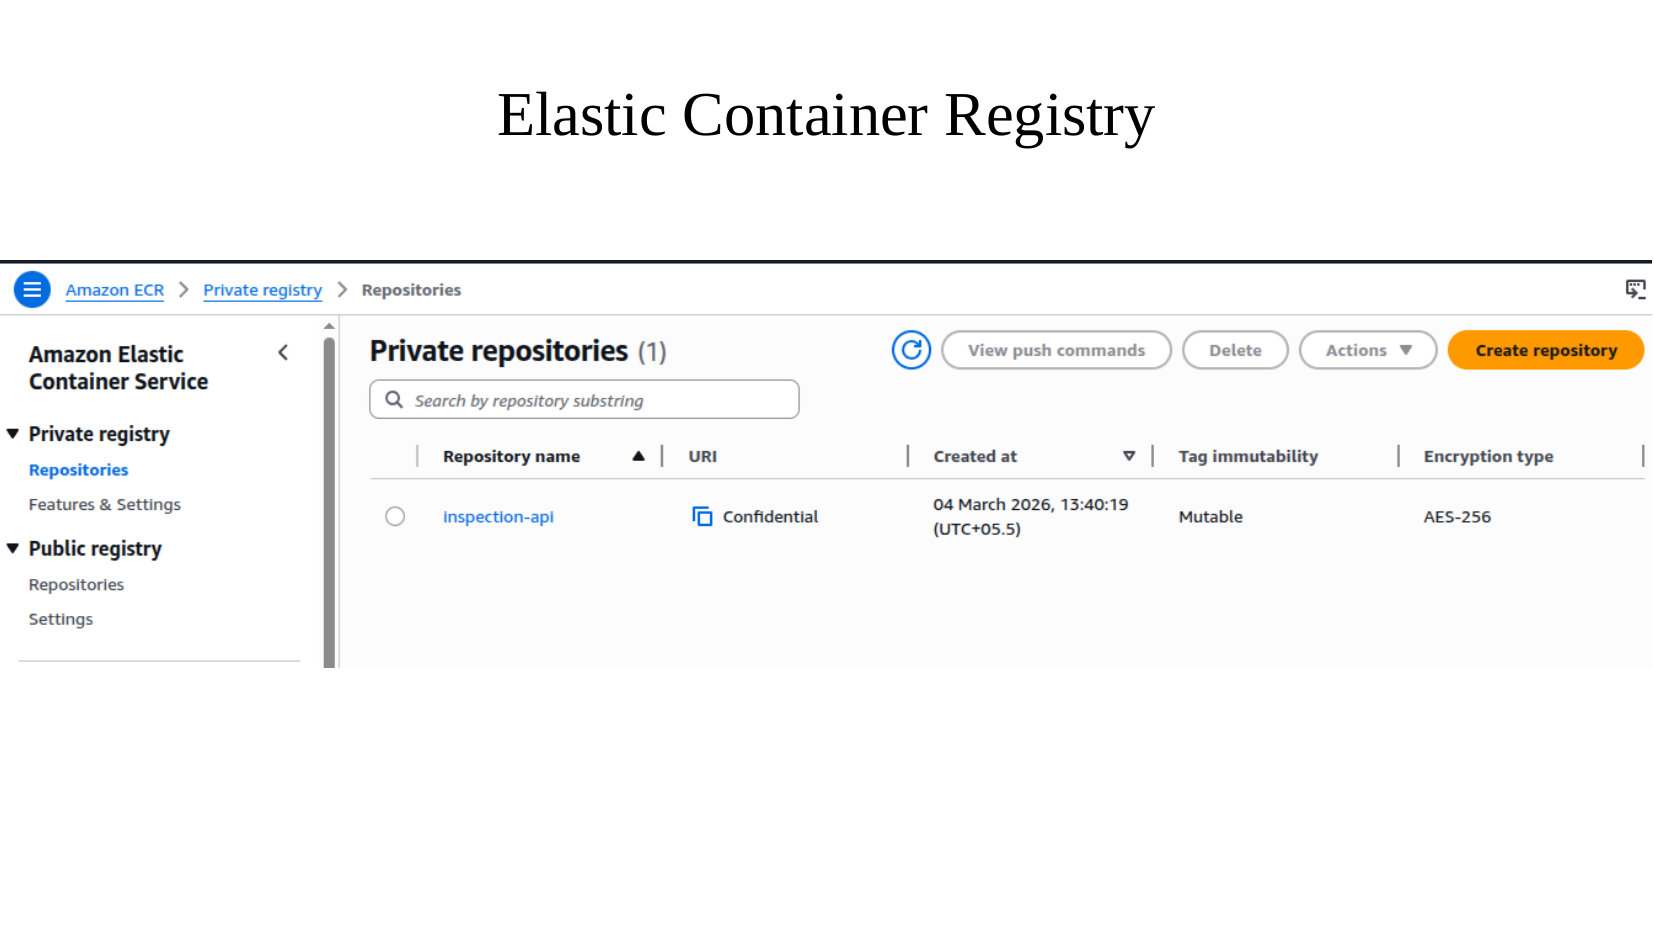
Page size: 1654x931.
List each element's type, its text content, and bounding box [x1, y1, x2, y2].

title Elastic Container Registry [82, 37, 1571, 193]
picture [0, 260, 1652, 668]
